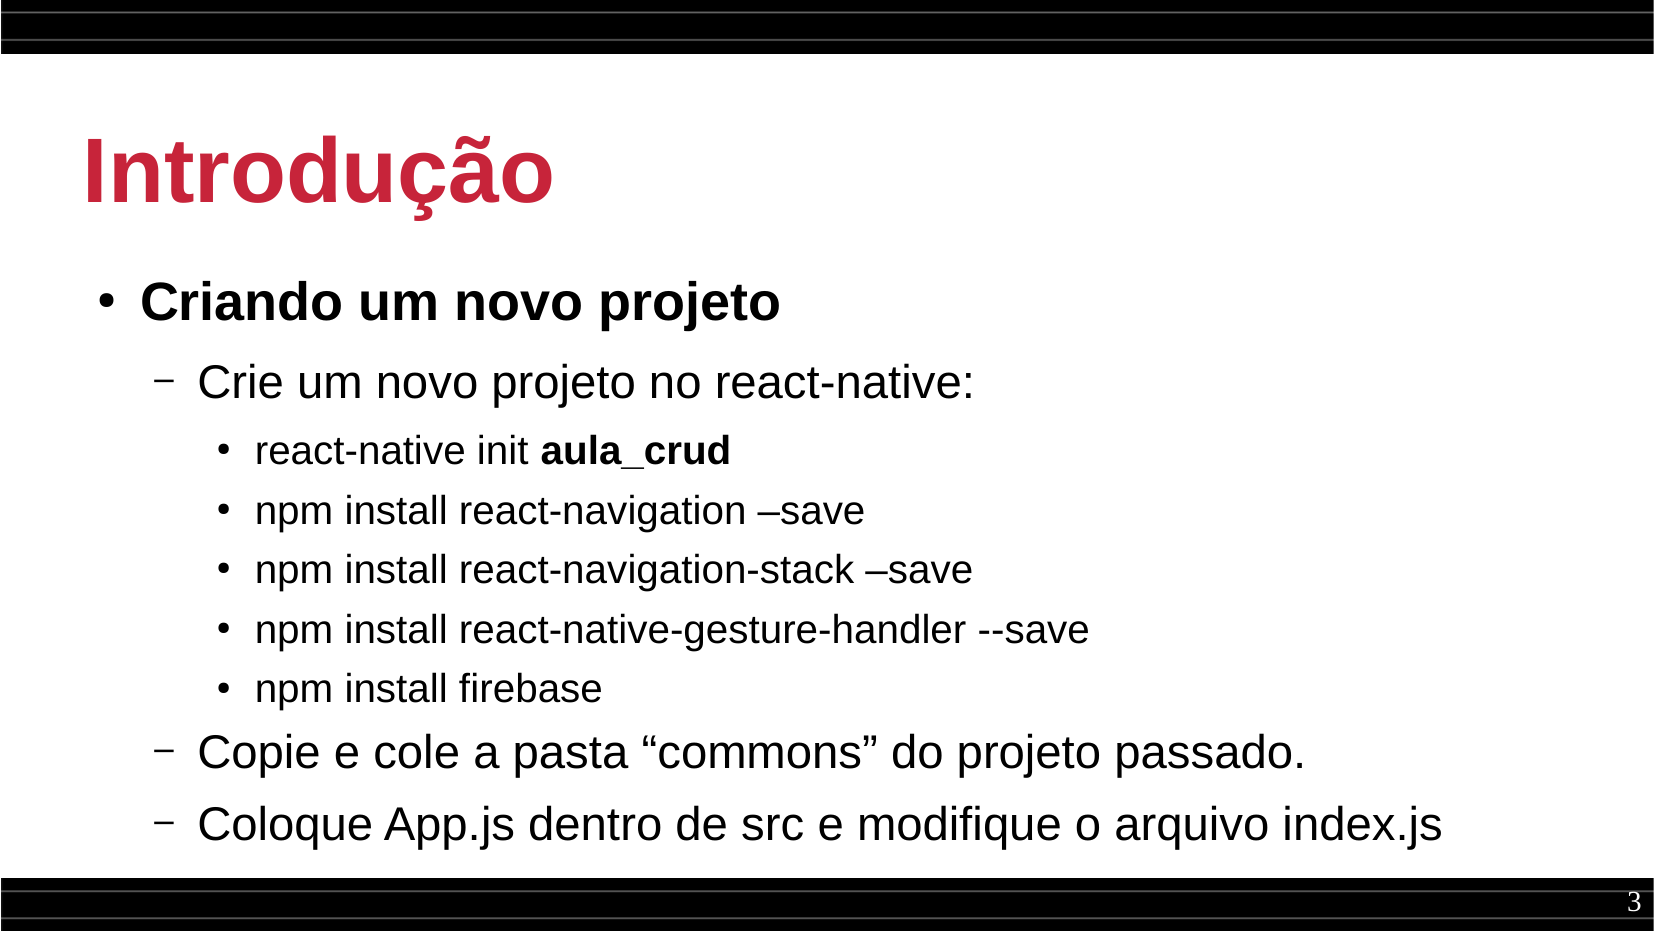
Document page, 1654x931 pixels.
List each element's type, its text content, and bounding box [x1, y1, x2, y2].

picture [1, 0, 1654, 54]
title Introdução [82, 92, 1571, 249]
list Criando um novo projeto Crie um novo projeto no react-native: react-native init aula_crud npm install react-navigation –save npm install react-navigation-stack –save npm install react-native-gesture-handler --save npm install firebase Copie e cole a pasta “commons” do projeto passado. Coloque App.js dentro de src e modifique o arquivo index.js [82, 271, 1571, 851]
picture [1, 878, 1654, 931]
